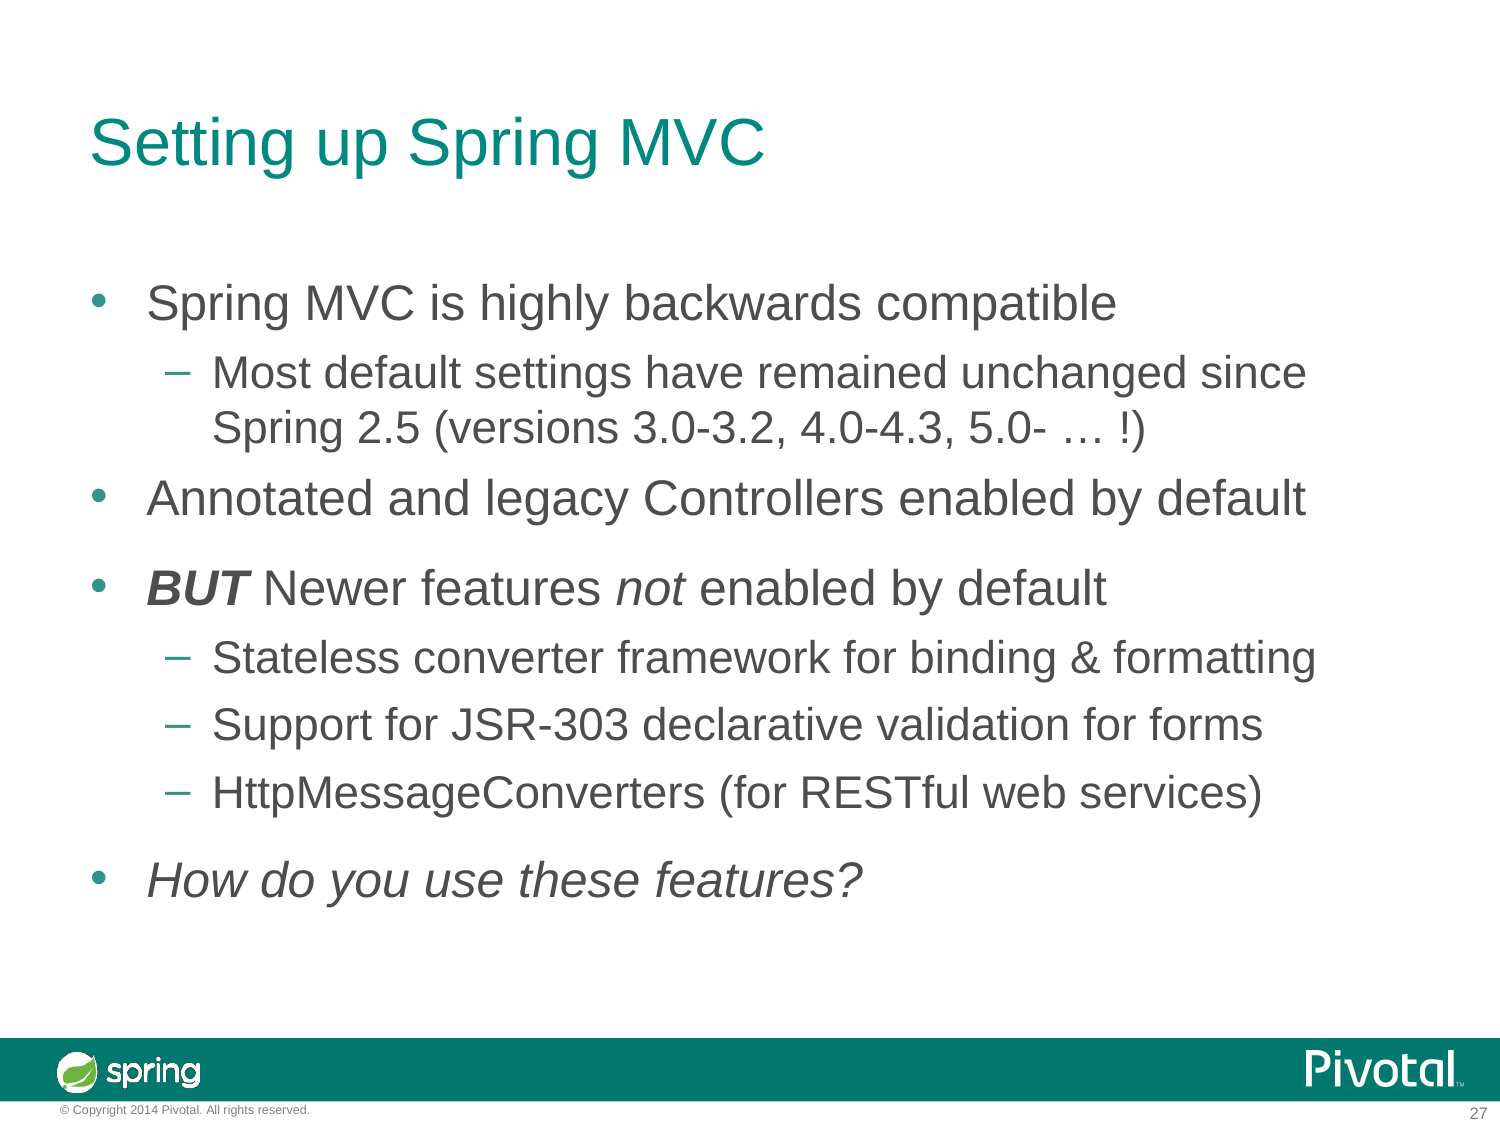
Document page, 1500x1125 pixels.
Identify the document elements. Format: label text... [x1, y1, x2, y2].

list Spring MVC is highly backwards compatible Most default settings have remained unchanged since Spring 2.5 (versions 3.0-3.2, 4.0-4.3, 5.0- … !) Annotated and legacy Controllers enabled by default BUT Newer features not enabled by default Stateless converter framework for binding & formatting Support for JSR-303 declarative validation for forms HttpMessageConverters (for RESTful web services) How do you use these features? [75, 262, 1426, 1050]
picture [32, 1041, 210, 1103]
picture [1306, 1050, 1464, 1087]
title Setting up Spring MVC [75, 45, 1426, 233]
